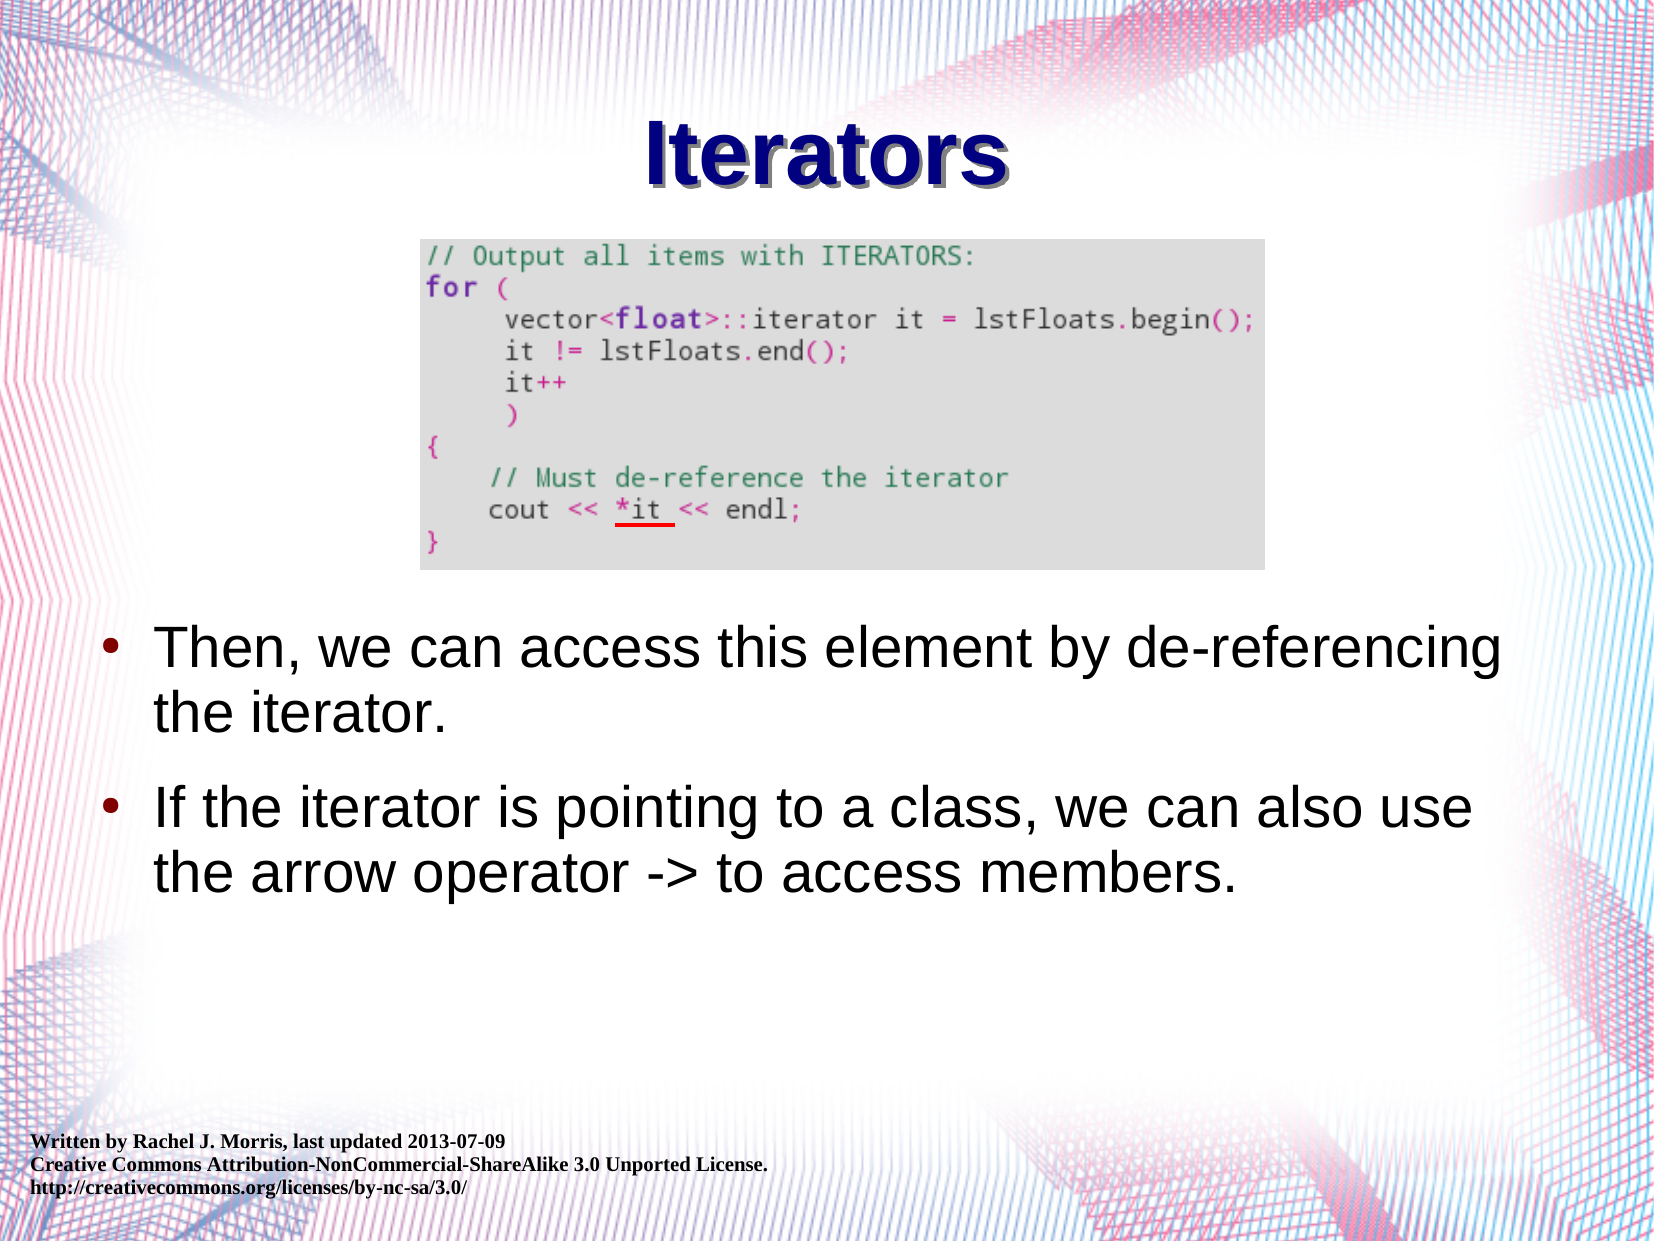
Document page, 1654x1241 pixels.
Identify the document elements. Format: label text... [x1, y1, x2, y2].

list Then, we can access this element by de-referencing the iterator. If the iterator is pointing to a class, we can also use the arrow operator -> to access members. [82, 615, 1571, 1010]
picture [0, 0, 1654, 1241]
title Iterators [82, 49, 1571, 257]
